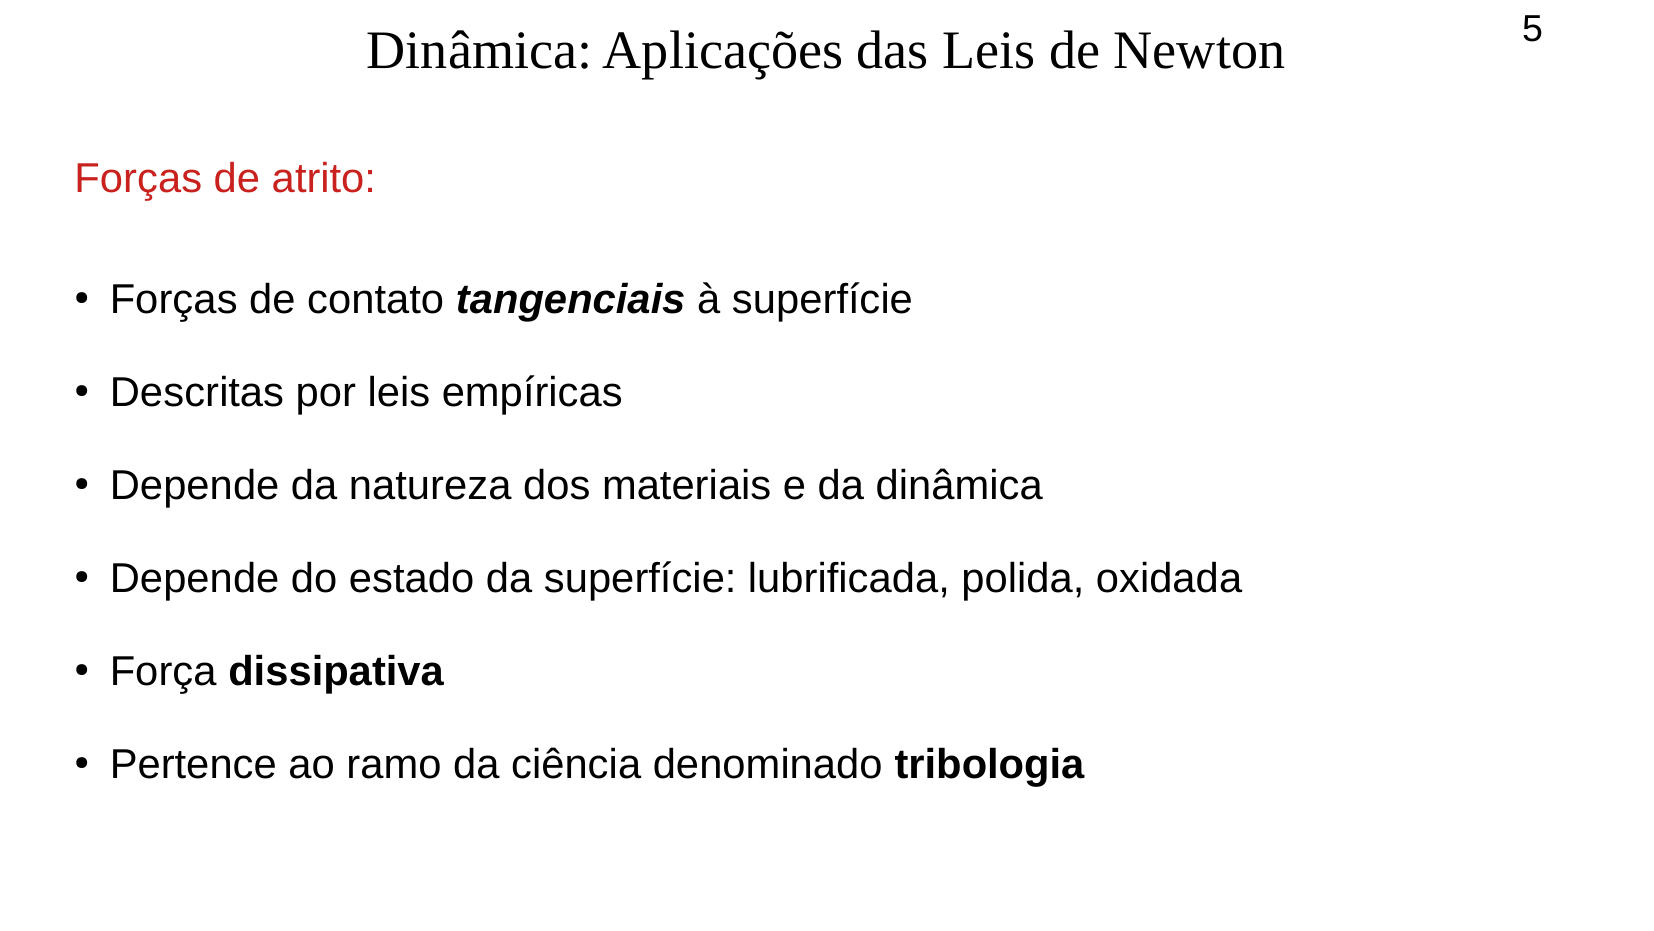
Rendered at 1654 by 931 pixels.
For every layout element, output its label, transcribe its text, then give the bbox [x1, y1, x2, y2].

text_box <number> [1507, 0, 1654, 71]
text_box Forças de atrito: Forças de contato tangenciais à superfície Descritas por leis empíricas Depende da natureza dos materiais e da dinâmica Depende do estado da superfície: lubrificada, polida, oxidada Força dissipativa Pertence ao ramo da ciência denominado tribologia [59, 101, 1596, 795]
text_box Dinâmica: Aplicações das Leis de Newton [352, 0, 1302, 88]
